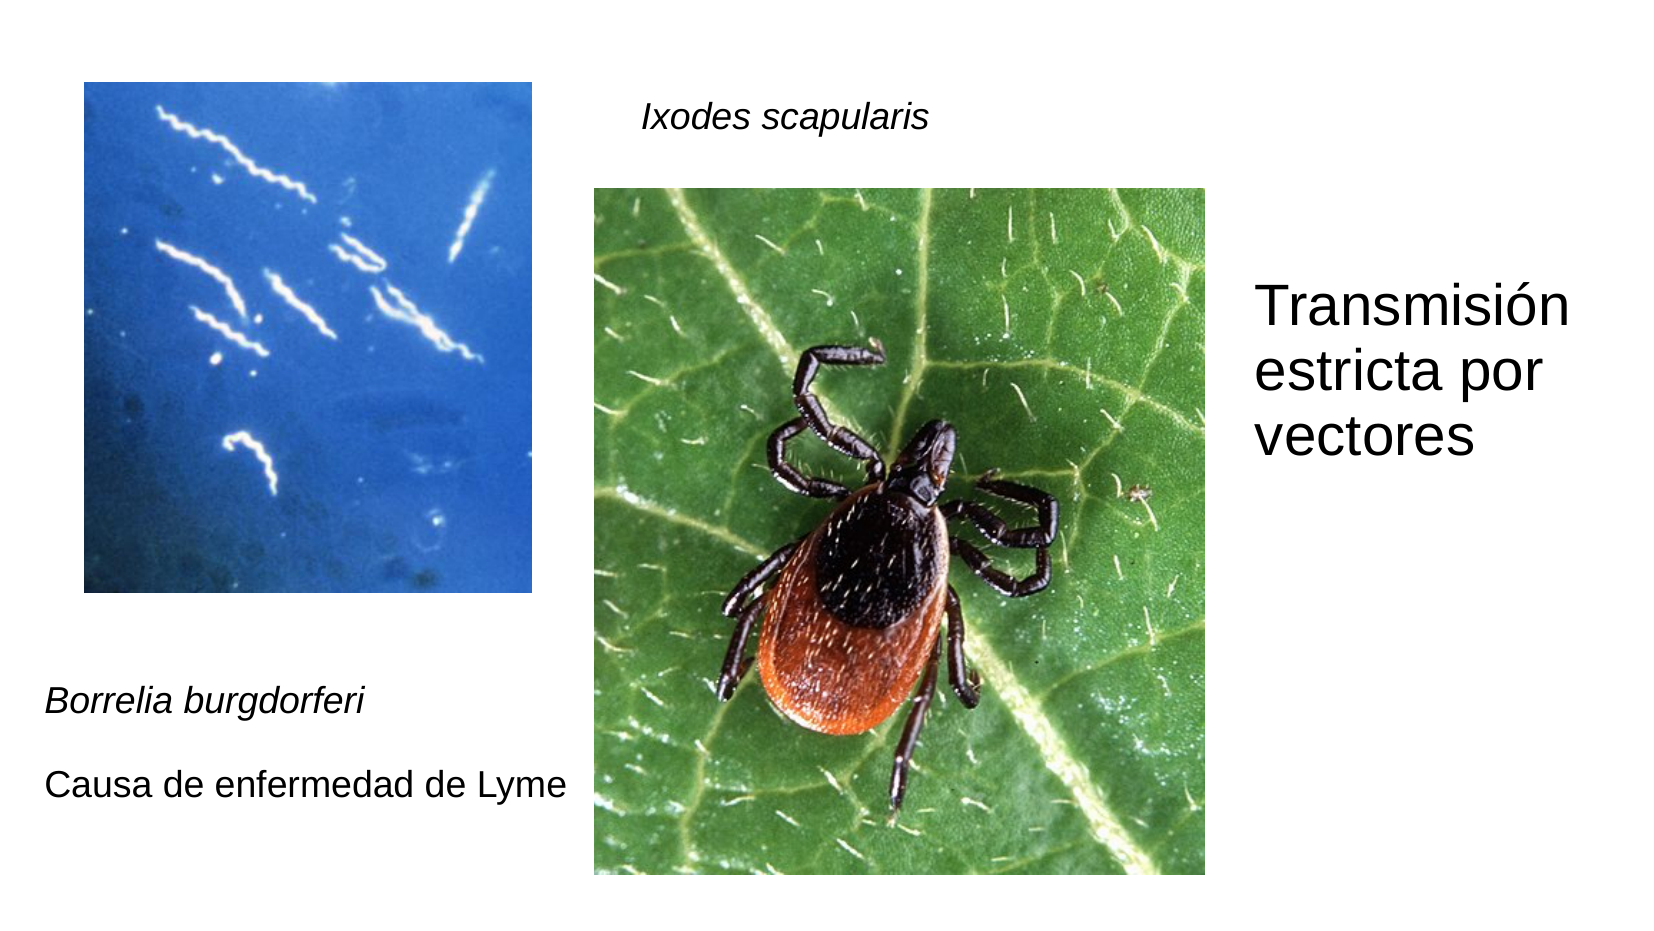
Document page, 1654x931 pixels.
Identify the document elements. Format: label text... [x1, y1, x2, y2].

text_box Borrelia burgdorferi Causa de enfermedad de Lyme [29, 672, 650, 814]
picture [594, 188, 1205, 875]
text_box Ixodes scapularis [625, 88, 1247, 146]
text_box Transmisión estricta por vectores [1240, 265, 1595, 476]
picture [84, 82, 532, 593]
